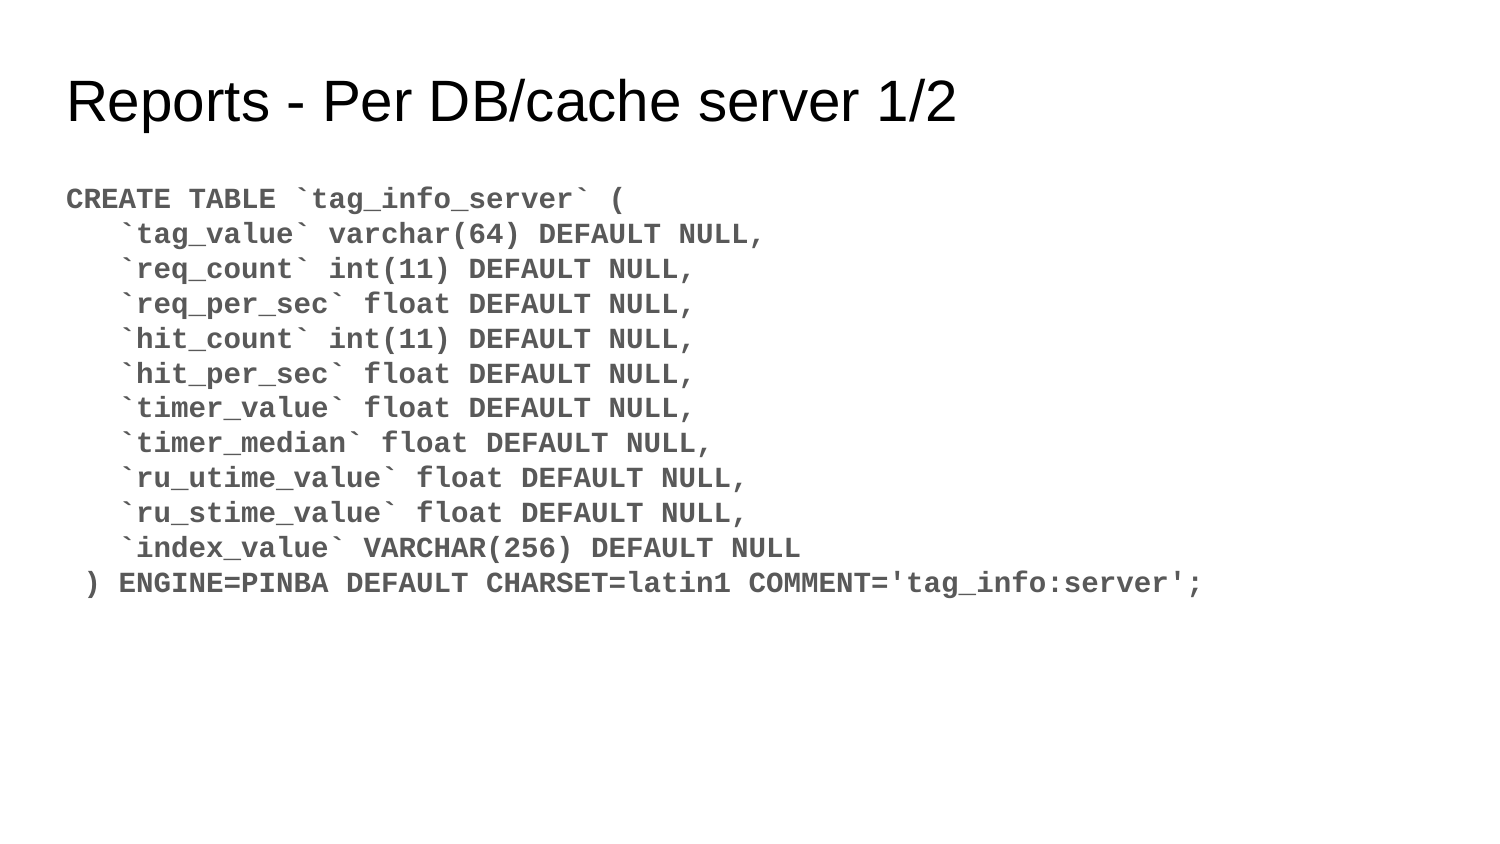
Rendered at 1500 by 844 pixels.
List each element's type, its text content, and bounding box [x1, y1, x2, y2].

title Reports - Per DB/cache server 1/2 [51, 48, 1449, 142]
list CREATE TABLE `tag_info_server` ( `tag_value` varchar(64) DEFAULT NULL, `req_count` int(11) DEFAULT NULL, `req_per_sec` float DEFAULT NULL, `hit_count` int(11) DEFAULT NULL, `hit_per_sec` float DEFAULT NULL, `timer_value` float DEFAULT NULL, `timer_median` float DEFAULT NULL, `ru_utime_value` float DEFAULT NULL, `ru_stime_value` float DEFAULT NULL, `index_value` VARCHAR(256) DEFAULT NULL ) ENGINE=PINBA DEFAULT CHARSET=latin1 COMMENT='tag_info:server'; [51, 164, 1449, 725]
